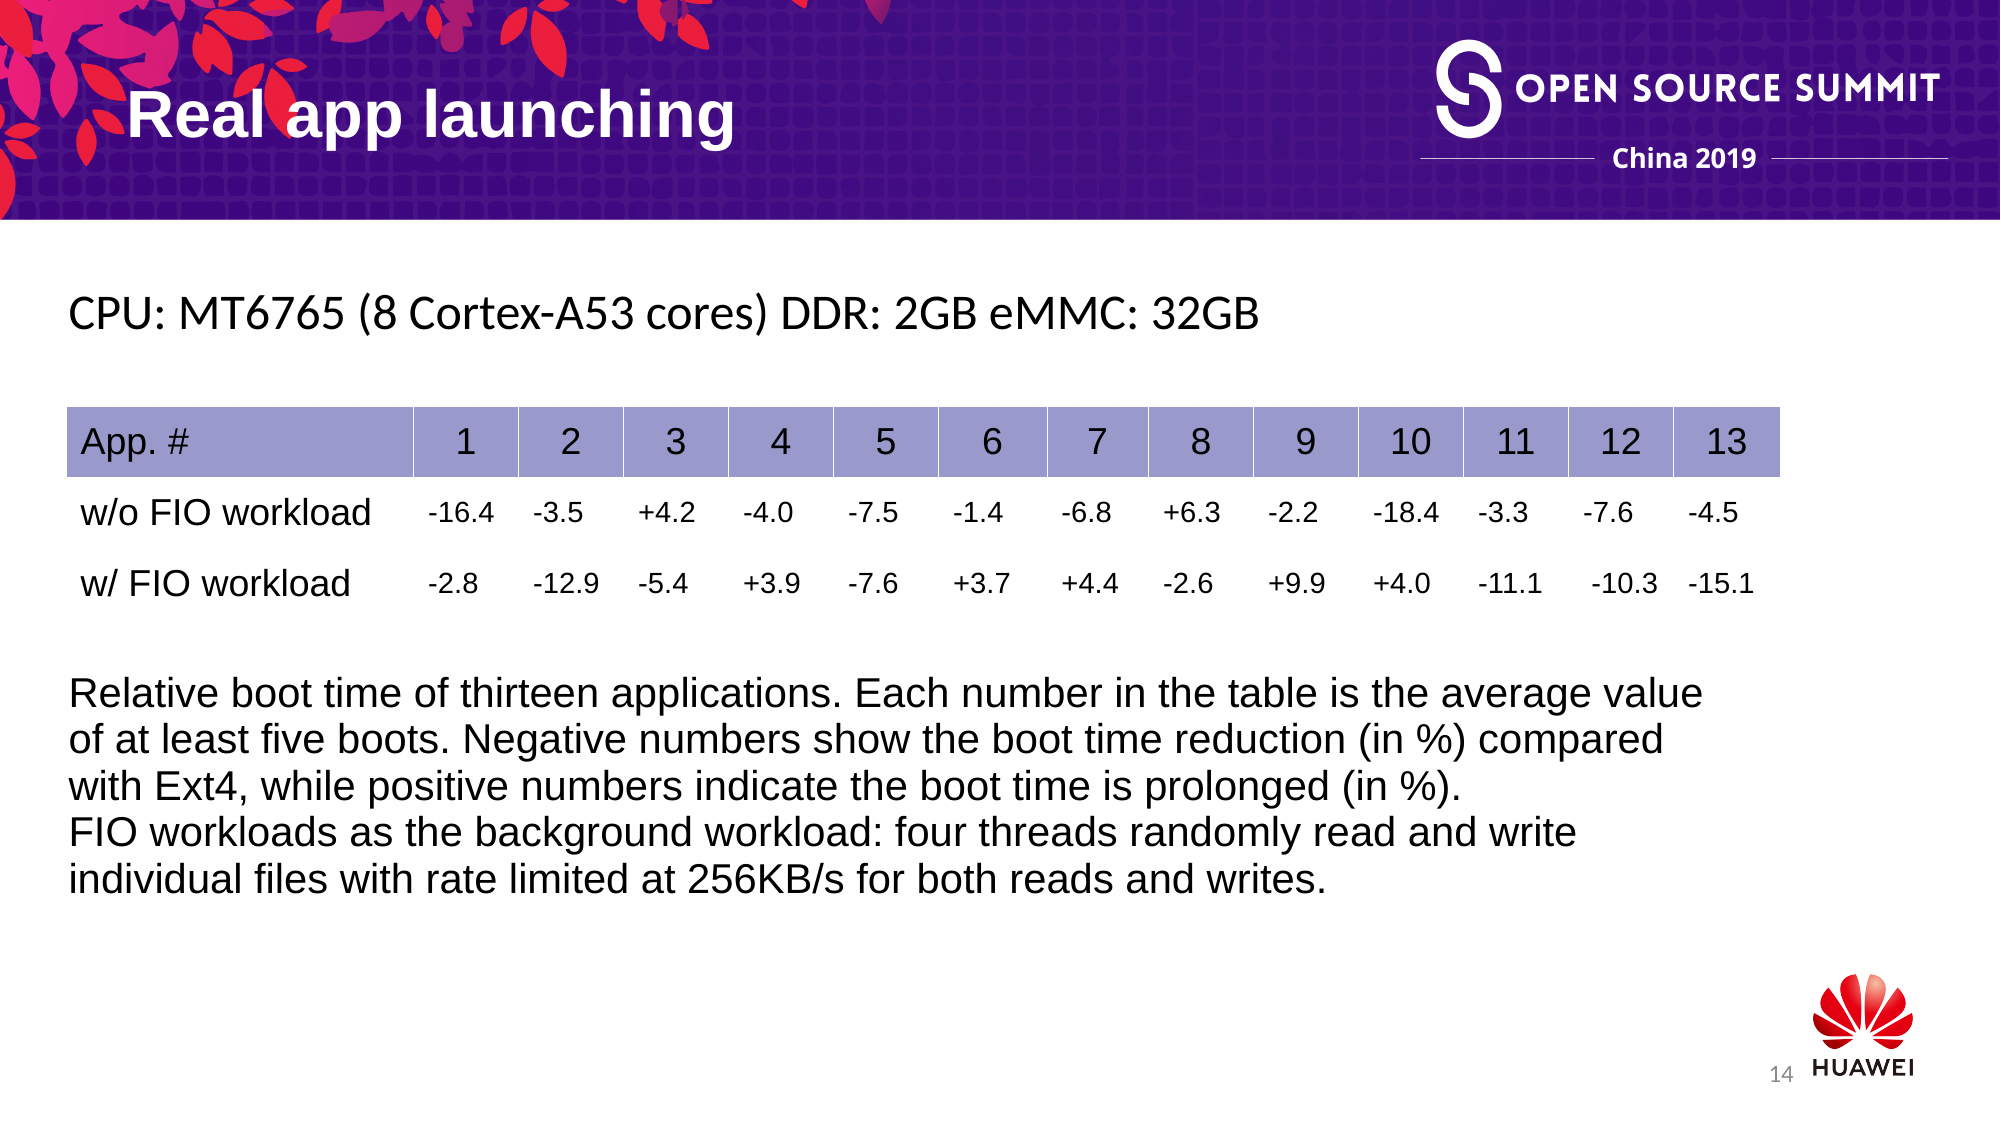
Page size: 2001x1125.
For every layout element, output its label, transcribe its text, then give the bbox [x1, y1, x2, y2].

table_cell -2.6 [1149, 549, 1253, 619]
table_cell +3.9 [729, 549, 833, 619]
table_header 1 [414, 407, 518, 477]
table_cell -15.1 [1674, 549, 1780, 619]
table_cell -16.4 [414, 478, 518, 548]
table_cell w/o FIO workload [67, 478, 413, 548]
table_cell +3.7 [939, 549, 1047, 619]
table_header 4 [729, 407, 833, 477]
table_cell -6.8 [1048, 478, 1148, 548]
table_header 7 [1048, 407, 1148, 477]
table_header 9 [1254, 407, 1358, 477]
table_header 2 [519, 407, 623, 477]
table_cell +4.2 [624, 478, 728, 548]
table_cell -2.2 [1254, 478, 1358, 548]
table_cell -4.5 [1674, 478, 1780, 548]
table_cell +9.9 [1254, 549, 1358, 619]
table_header 12 [1569, 407, 1673, 477]
table_cell -5.4 [624, 549, 728, 619]
table_cell -4.0 [729, 478, 833, 548]
table_cell +6.3 [1149, 478, 1253, 548]
table_cell -12.9 [519, 549, 623, 619]
table_cell w/ FIO workload [67, 549, 413, 619]
text_box Relative boot time of thirteen applications. Each number in the table is the average value of at least five boots. Negative numbers show the boot time reduction (in %) compared with Ext4, while positive numbers indicate the boot time is prolonged (in %). FIO workloads as the background workload: four threads randomly read and write individual files with rate limited at 256KB/s for both reads and writes. [53, 662, 1755, 910]
table_cell -7.6 [834, 549, 938, 619]
table_cell +4.0 [1359, 549, 1463, 619]
table_cell -1.4 [939, 478, 1047, 548]
table_cell -11.1 [1464, 549, 1568, 619]
table_header 11 [1464, 407, 1568, 477]
table_header 13 [1674, 407, 1780, 477]
table_cell -3.5 [519, 478, 623, 548]
table_cell -18.4 [1359, 478, 1463, 548]
table_header 5 [834, 407, 938, 477]
table_header 3 [624, 407, 728, 477]
table_cell -2.8 [414, 549, 518, 619]
text_box Real app launching [111, 72, 1428, 271]
table_header 8 [1149, 407, 1253, 477]
picture [0, 0, 2000, 1125]
text_box CPU: MT6765 (8 Cortex-A53 cores) DDR: 2GB eMMC: 32GB [53, 271, 1913, 1076]
table_cell -10.3 [1569, 549, 1673, 619]
table_header 6 [939, 407, 1047, 477]
table_cell -7.6 [1569, 478, 1673, 548]
table_cell -3.3 [1464, 478, 1568, 548]
table_header 10 [1359, 407, 1463, 477]
table_header App. # [67, 407, 413, 477]
table_cell +4.4 [1048, 549, 1148, 619]
table_cell -7.5 [834, 478, 938, 548]
